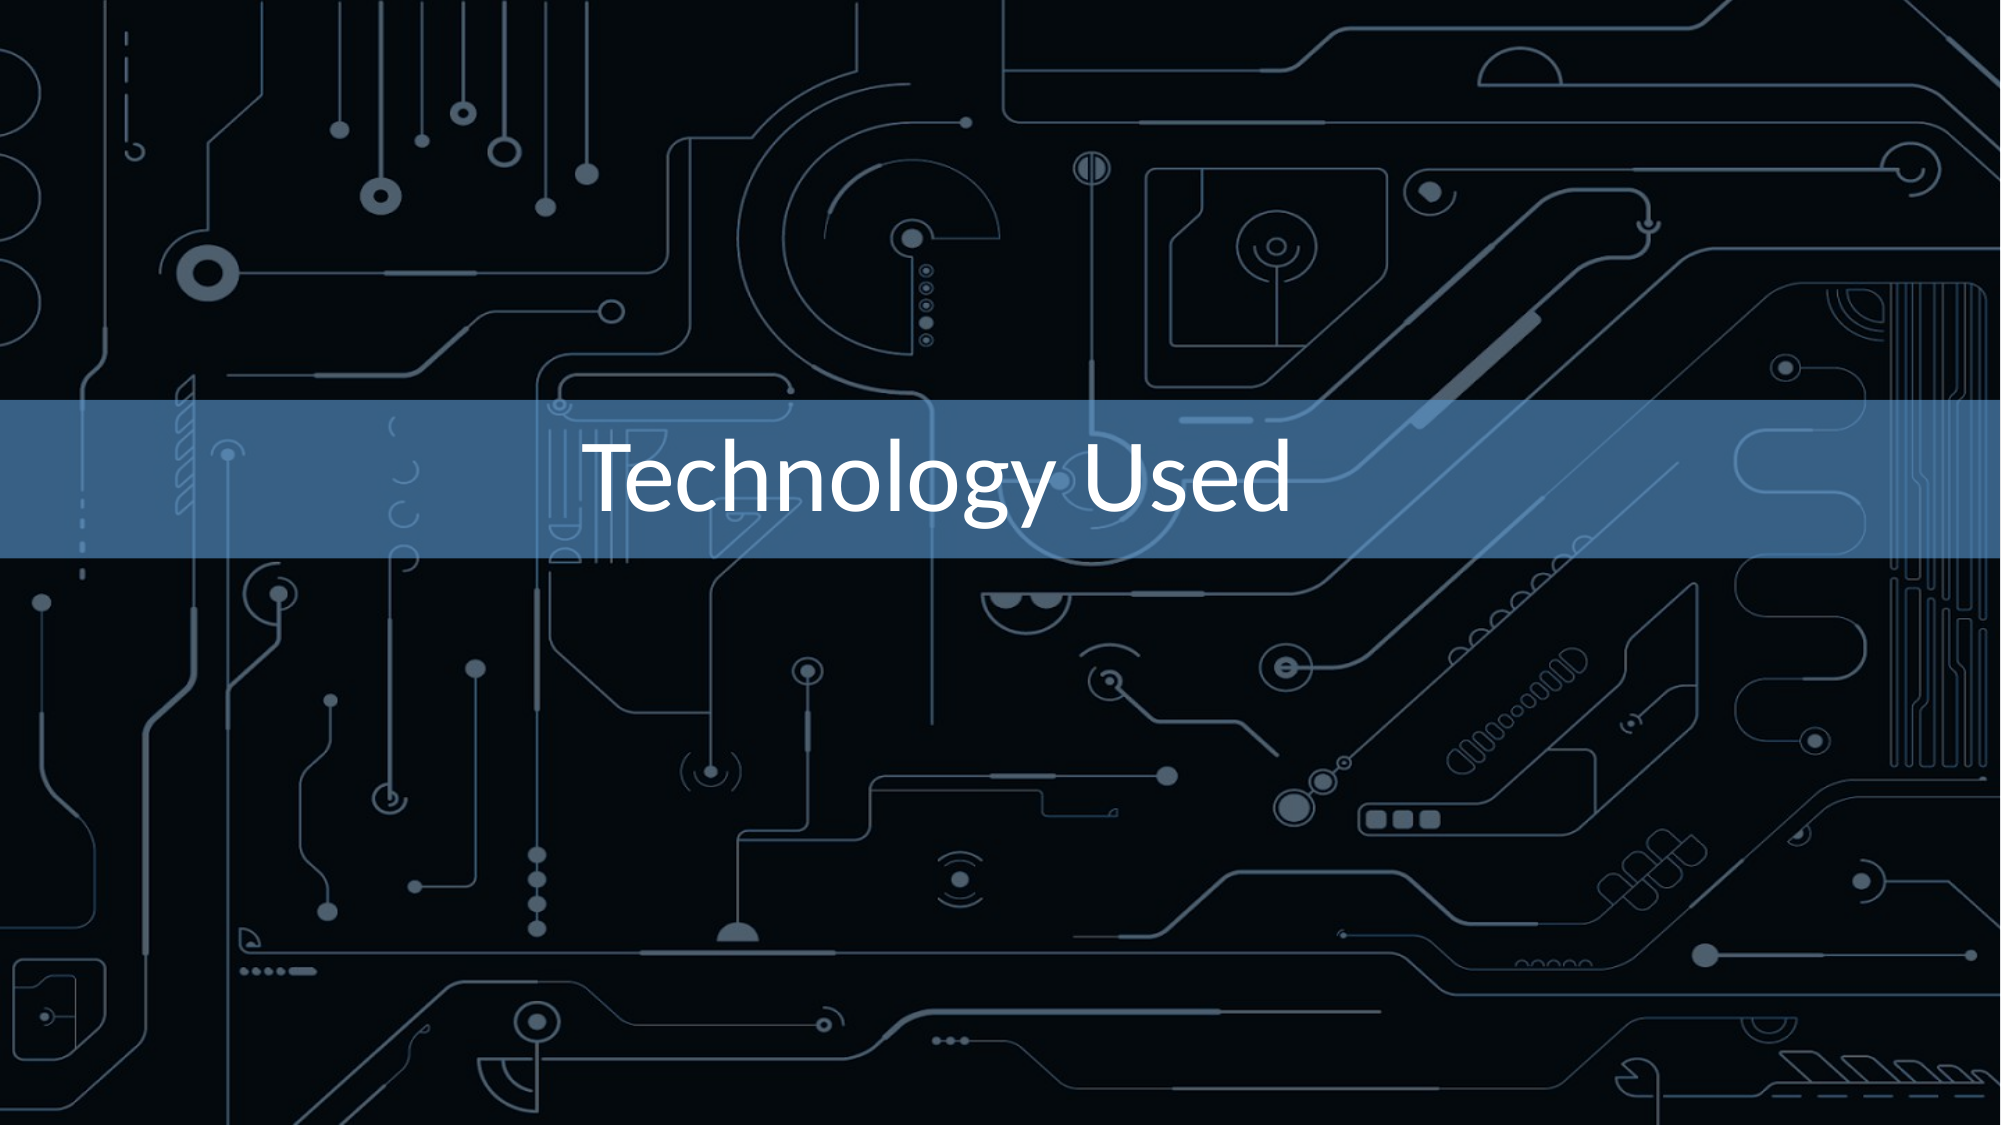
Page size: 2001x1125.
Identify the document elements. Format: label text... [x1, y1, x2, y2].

text_box Technology Used [323, 399, 1555, 540]
text_box [0, 0, 2000, 1125]
